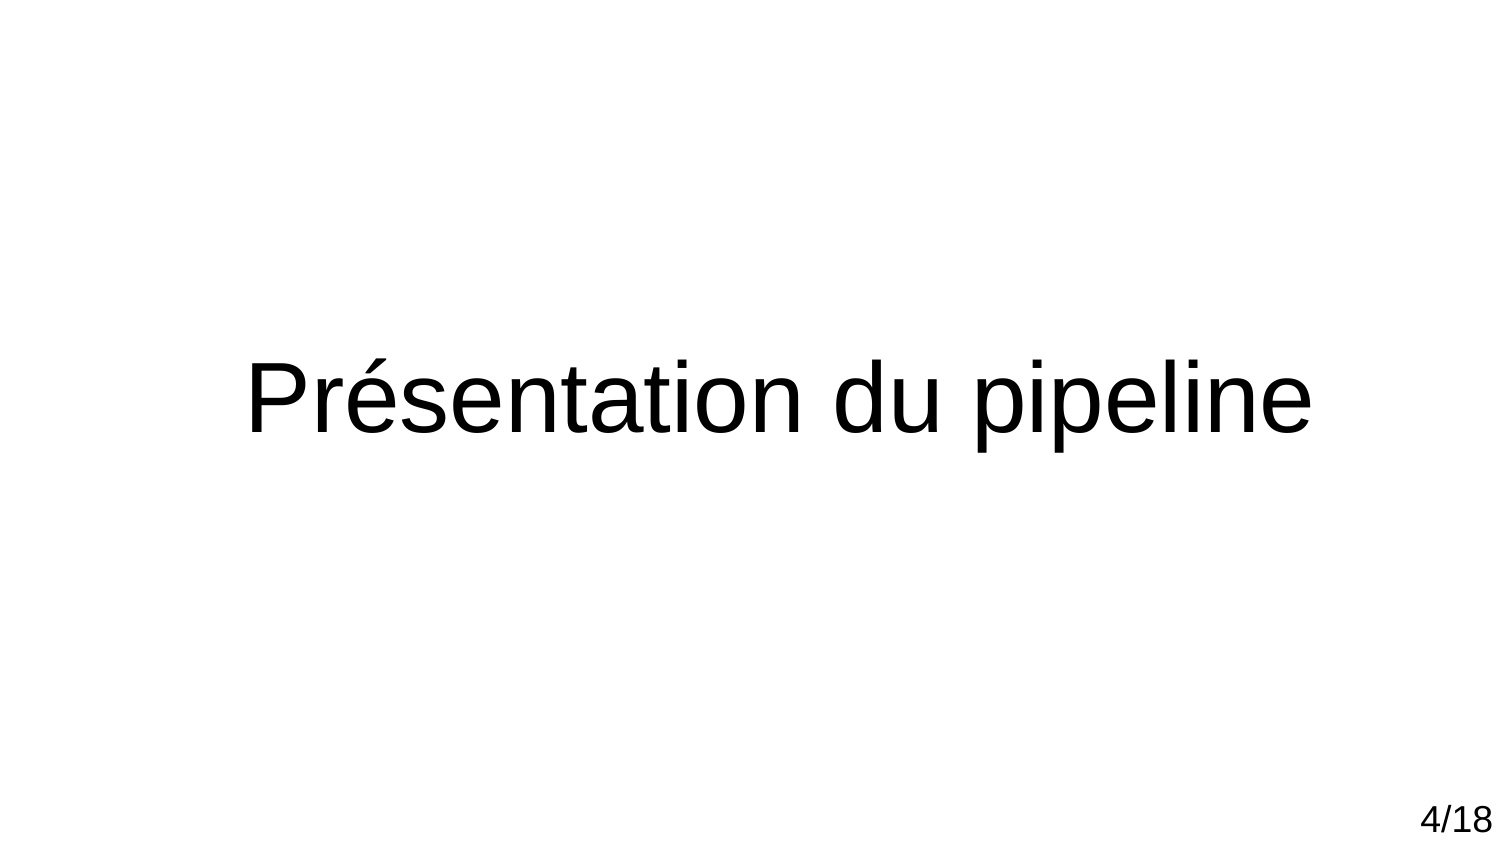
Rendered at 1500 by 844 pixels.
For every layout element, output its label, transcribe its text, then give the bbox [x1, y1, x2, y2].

text_box 4/18 [1405, 791, 1500, 844]
list Présentation du pipeline [173, 342, 1500, 827]
